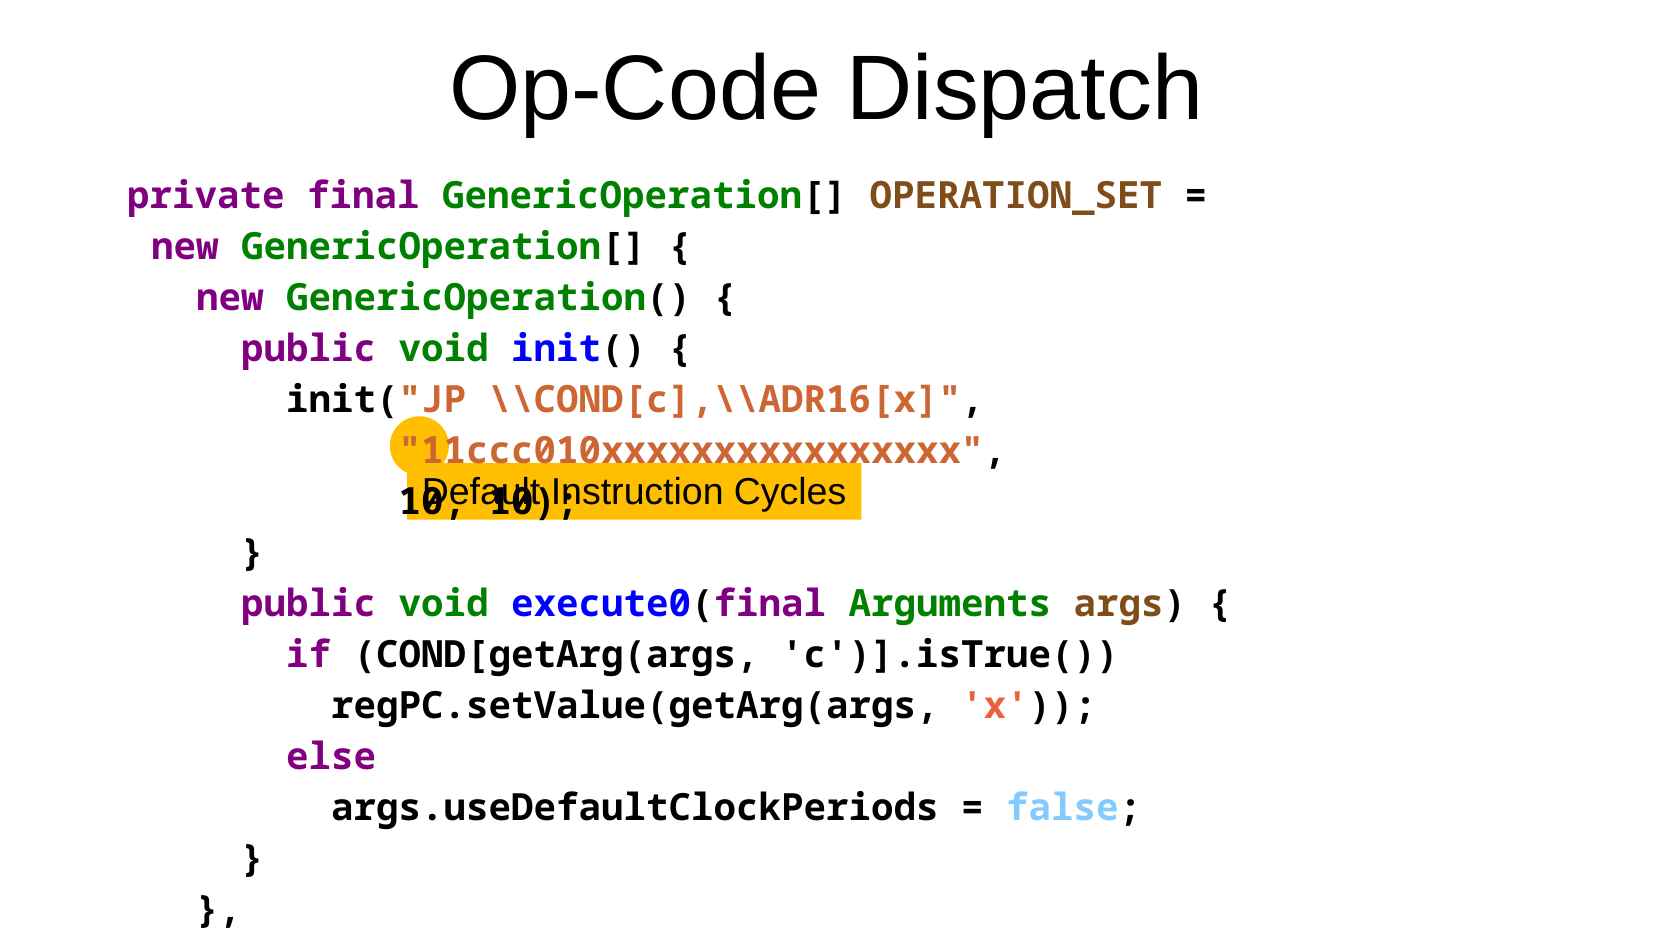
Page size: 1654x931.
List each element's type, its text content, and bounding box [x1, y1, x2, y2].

table_header private final GenericOperation[] OPERATION_SET = new GenericOperation[] { new GenericOperation() { public void init() { init("JP \\COND[c],\\ADR16[x]", "11ccc010xxxxxxxxxxxxxxxx", 10, 10); } public void execute0(final Arguments args) { if (COND[getArg(args, 'c')].isTrue()) regPC.setValue(getArg(args, 'x')); else args.useDefaultClockPeriods = false; } }, … } [92, 161, 1579, 931]
title Op-Code Dispatch [82, 10, 1571, 166]
